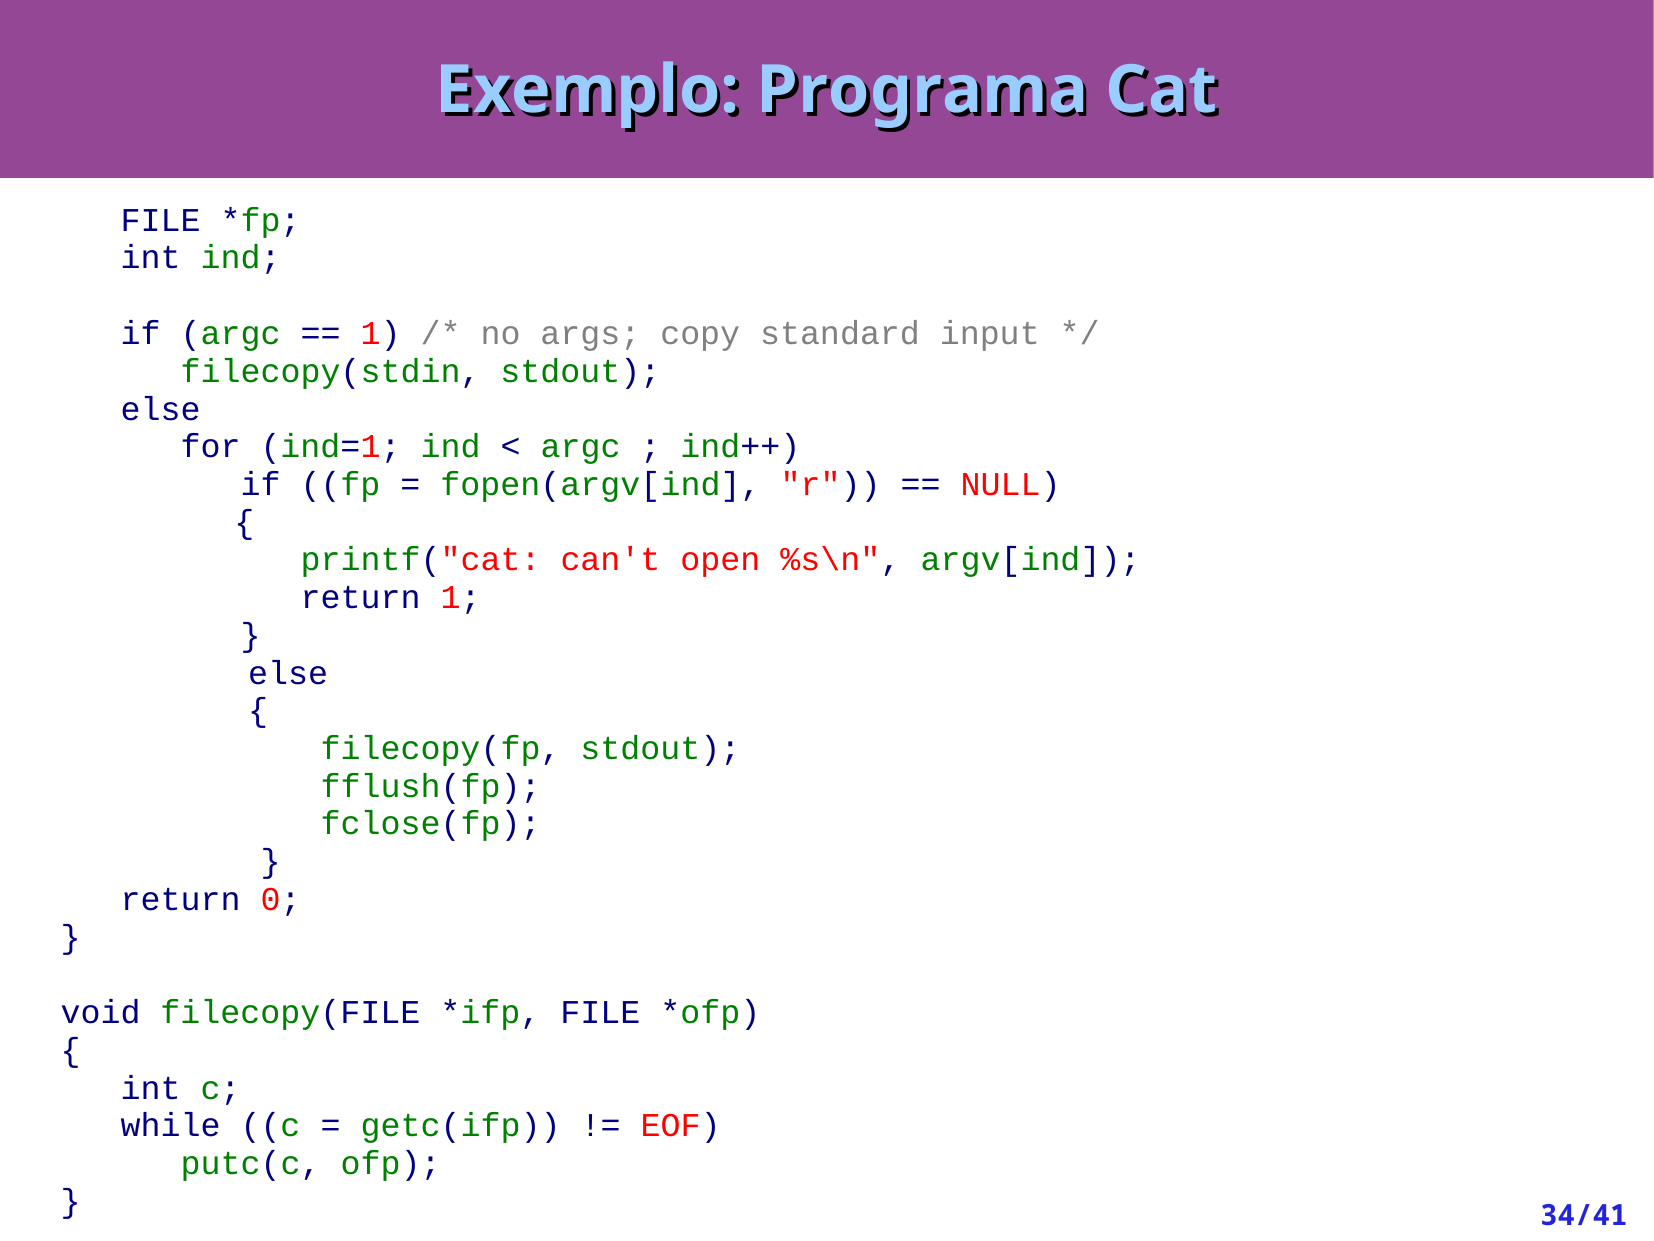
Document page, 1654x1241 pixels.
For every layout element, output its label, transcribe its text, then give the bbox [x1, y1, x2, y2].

text_box FILE *fp; int ind; if (argc == 1) /* no args; copy standard input */ filecopy(stdin, stdout); else for (ind=1; ind < argc ; ind++) if ((fp = fopen(argv[ind], "r")) == NULL) { printf("cat: can't open %s\n", argv[ind]); return 1; } else { filecopy(fp, stdout); fflush(fp); fclose(fp); } return 0; } void filecopy(FILE *ifp, FILE *ofp) { int c; while ((c = getc(ifp)) != EOF) putc(c, ofp); } [29, 191, 1595, 1235]
title Exemplo: Programa Cat [82, 0, 1571, 176]
